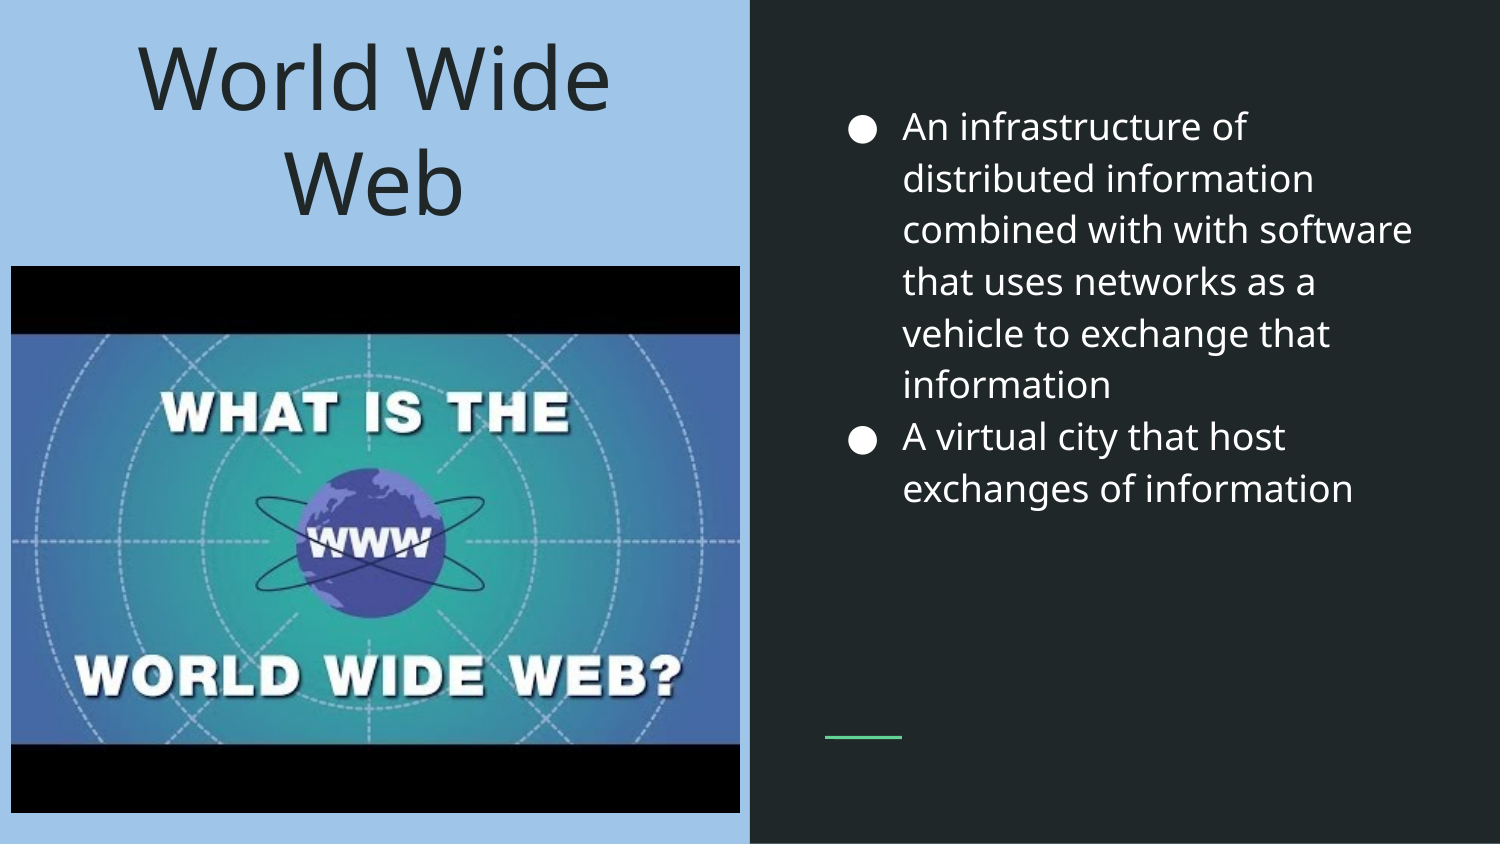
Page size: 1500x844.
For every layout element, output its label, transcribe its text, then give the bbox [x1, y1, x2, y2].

picture [11, 266, 740, 813]
list An infrastructure of distributed information combined with with software that uses networks as a vehicle to exchange that information A virtual city that host exchanges of information [812, 0, 1442, 607]
title World Wide Web [43, 0, 708, 248]
